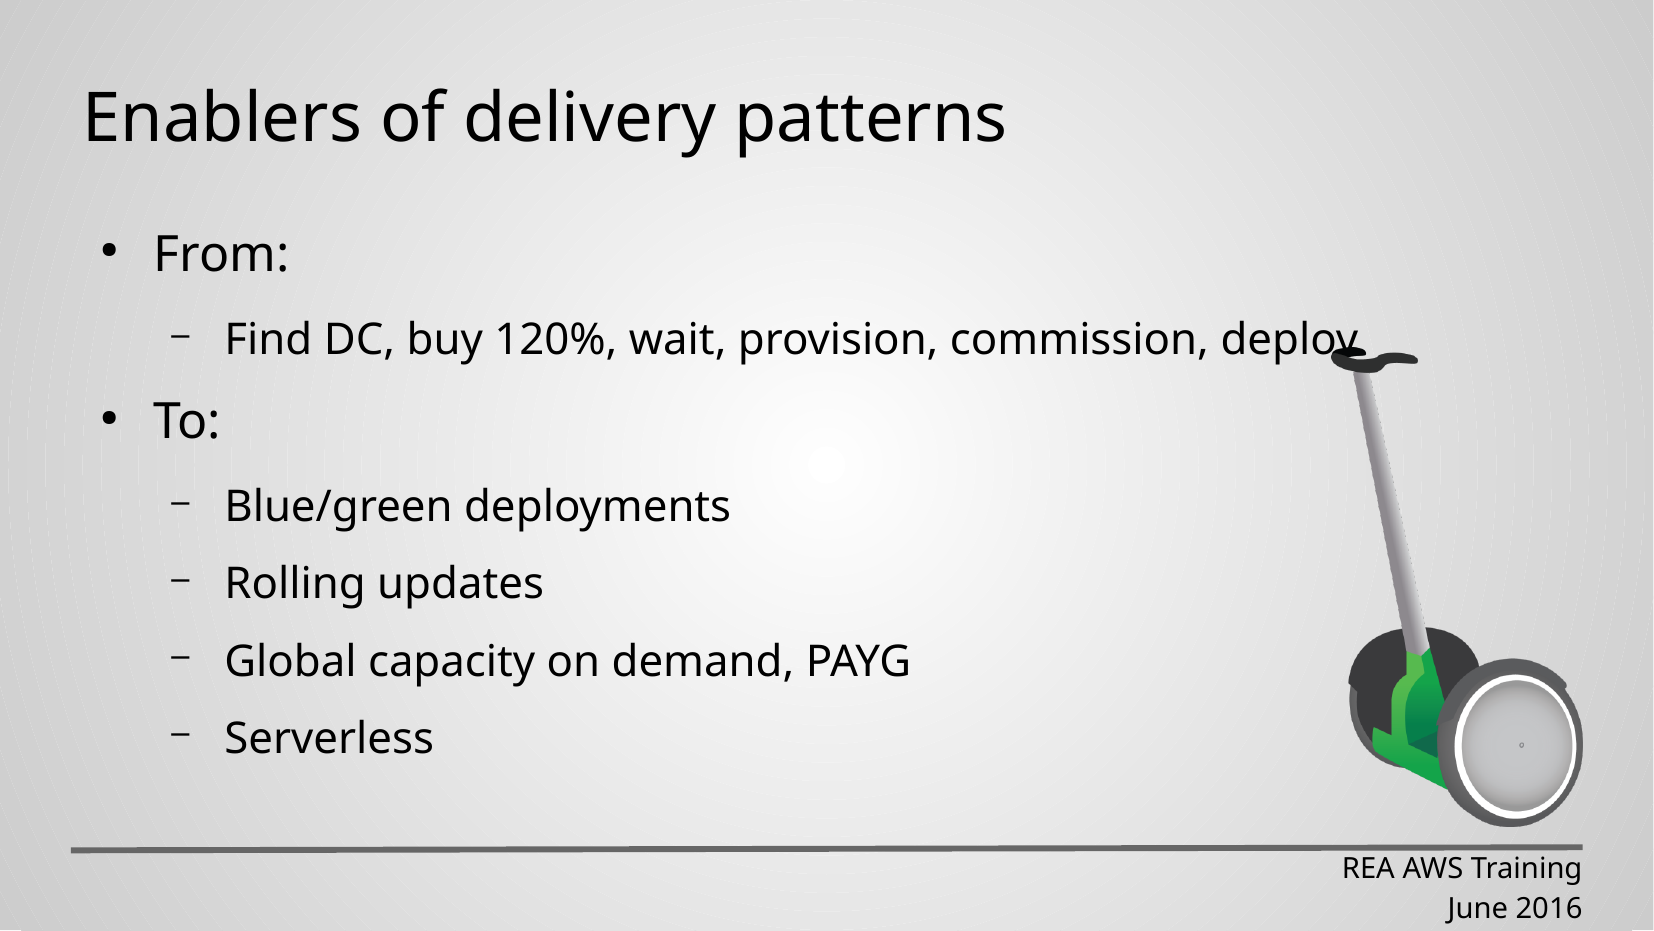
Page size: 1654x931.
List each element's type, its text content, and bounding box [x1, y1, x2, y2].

list From: Find DC, buy 120%, wait, provision, commission, deploy To: Blue/green deployments Rolling updates Global capacity on demand, PAYG Serverless [82, 217, 1571, 827]
title Enablers of delivery patterns [82, 36, 1571, 193]
picture [1331, 347, 1583, 827]
